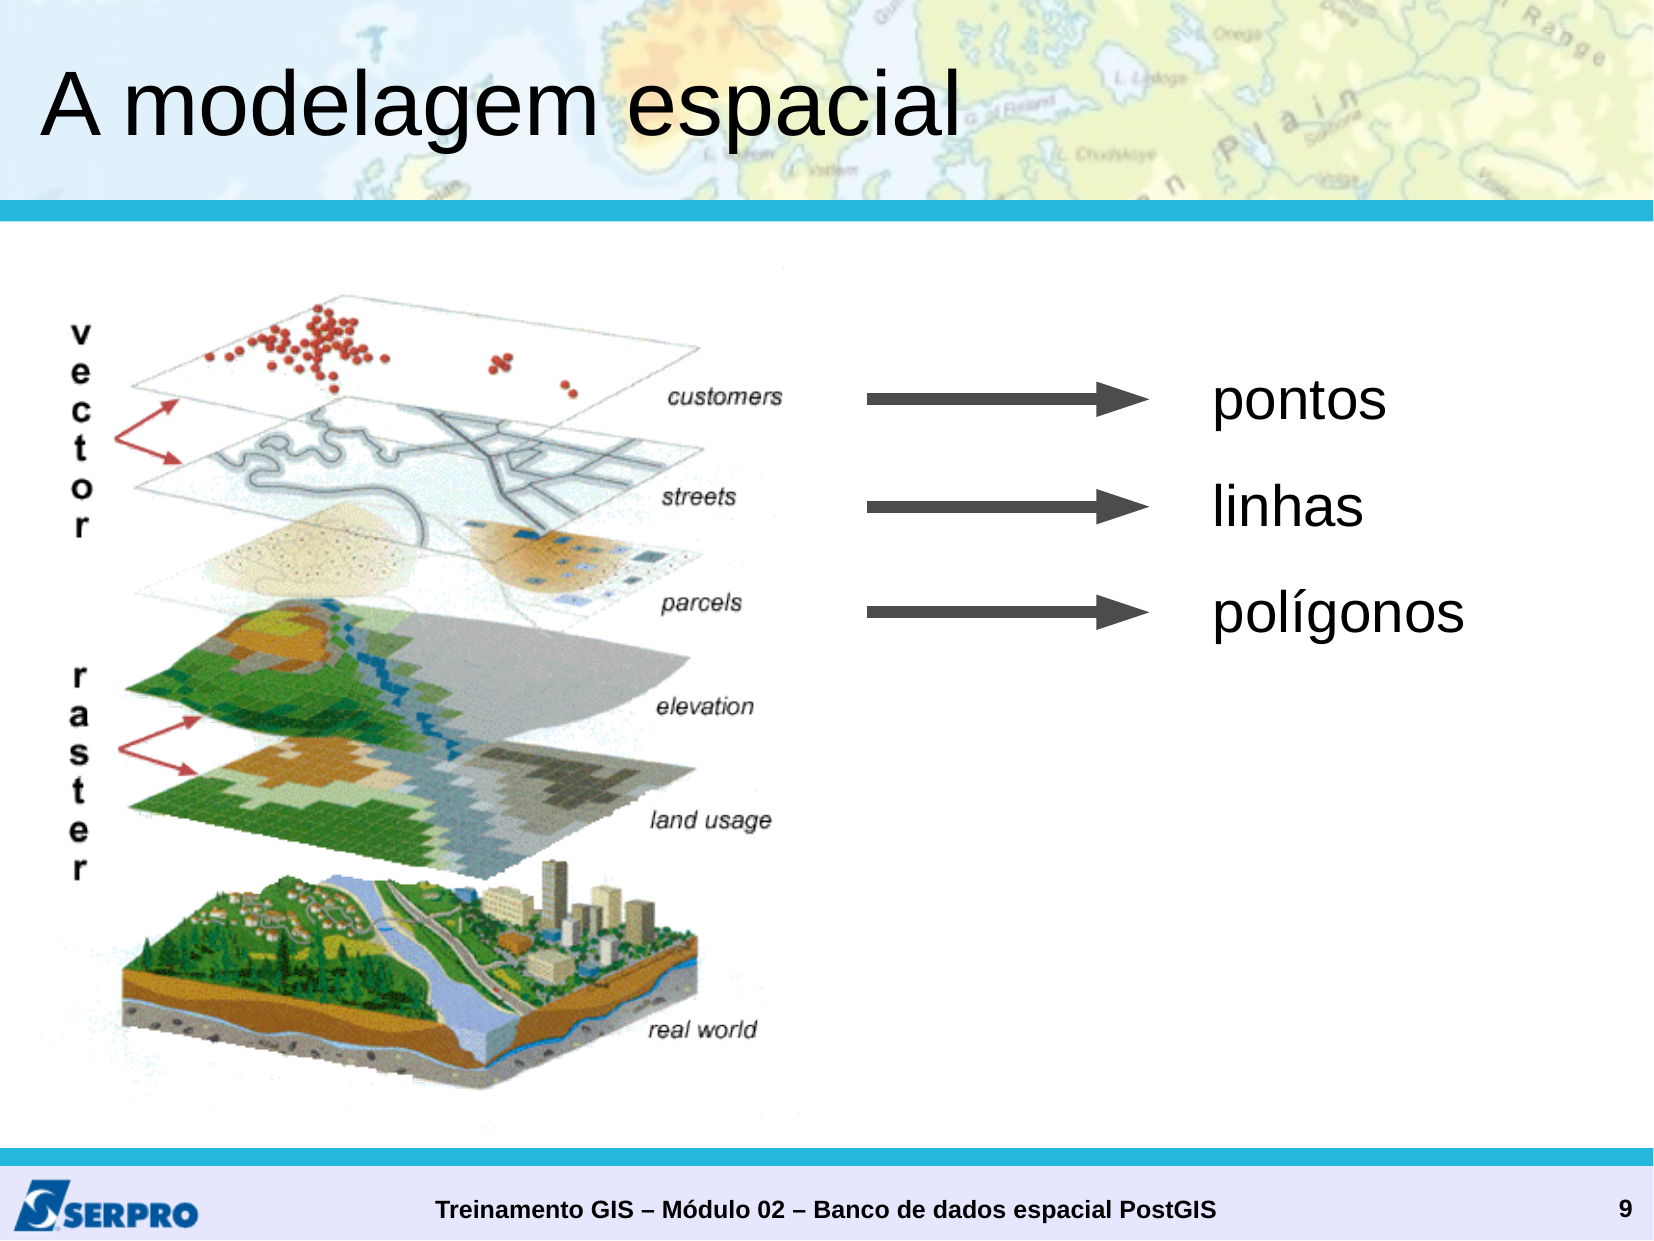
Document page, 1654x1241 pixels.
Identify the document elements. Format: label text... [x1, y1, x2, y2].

text_box polígonos [1197, 572, 1618, 653]
text_box pontos [1197, 359, 1618, 440]
picture [36, 253, 806, 1129]
title A modelagem espacial [40, 49, 1614, 159]
picture [10, 1177, 201, 1235]
text_box linhas [1197, 466, 1618, 547]
